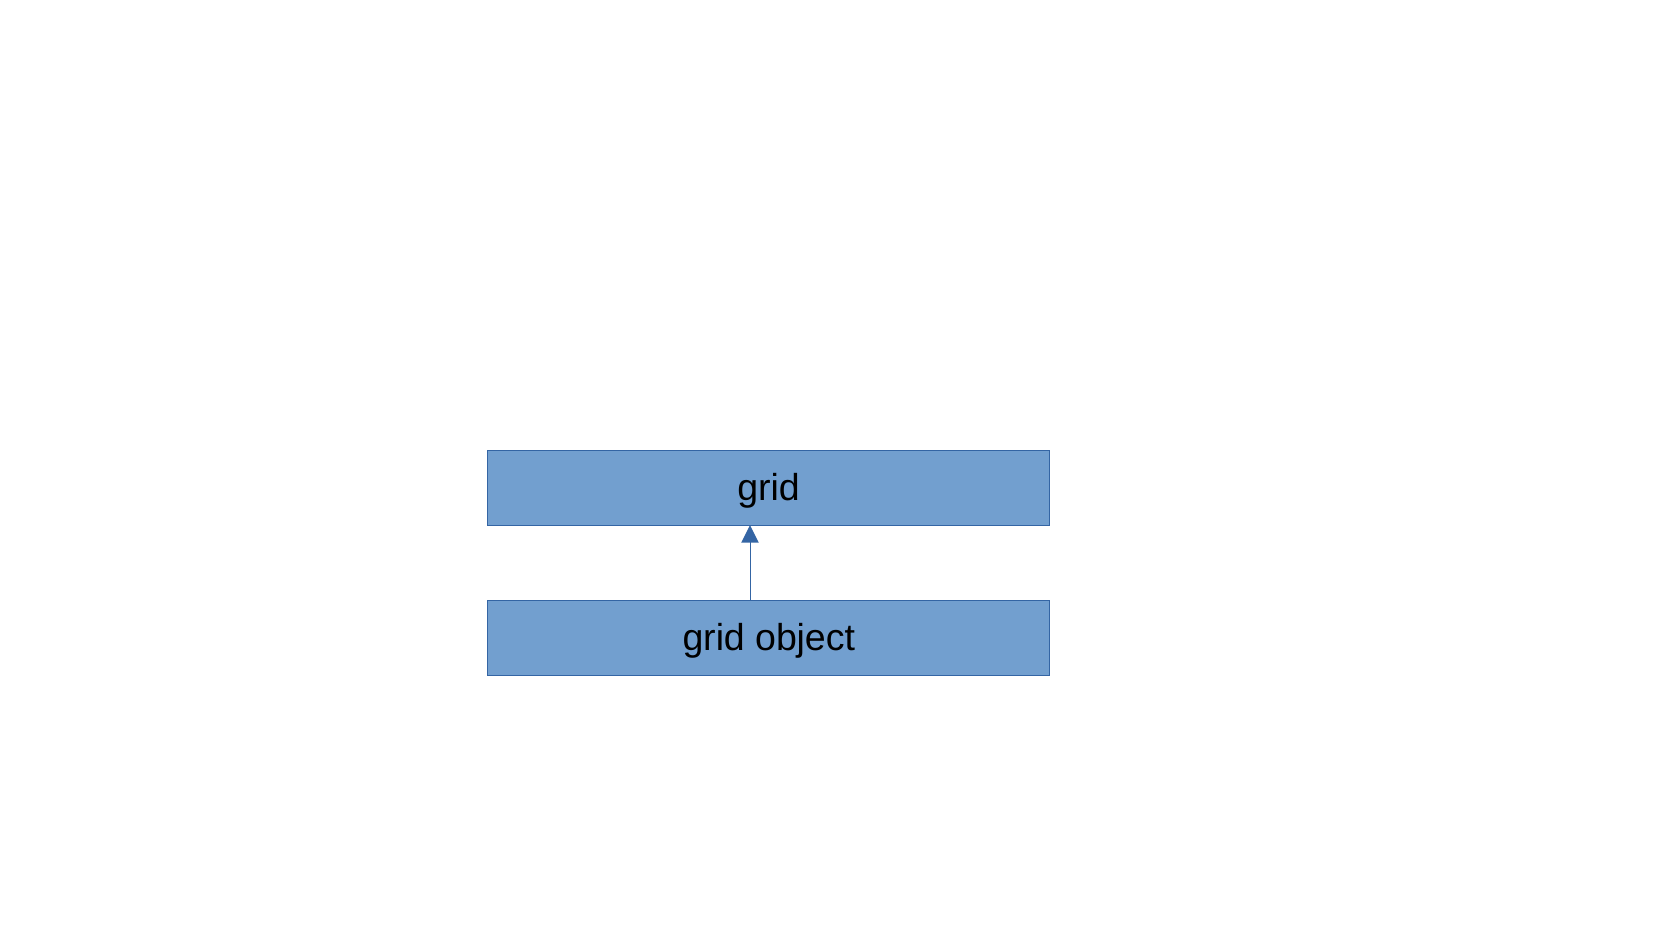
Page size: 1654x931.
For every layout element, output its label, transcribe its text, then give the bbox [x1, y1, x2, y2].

text_box grid [487, 450, 1050, 526]
text_box grid object [487, 600, 1050, 676]
